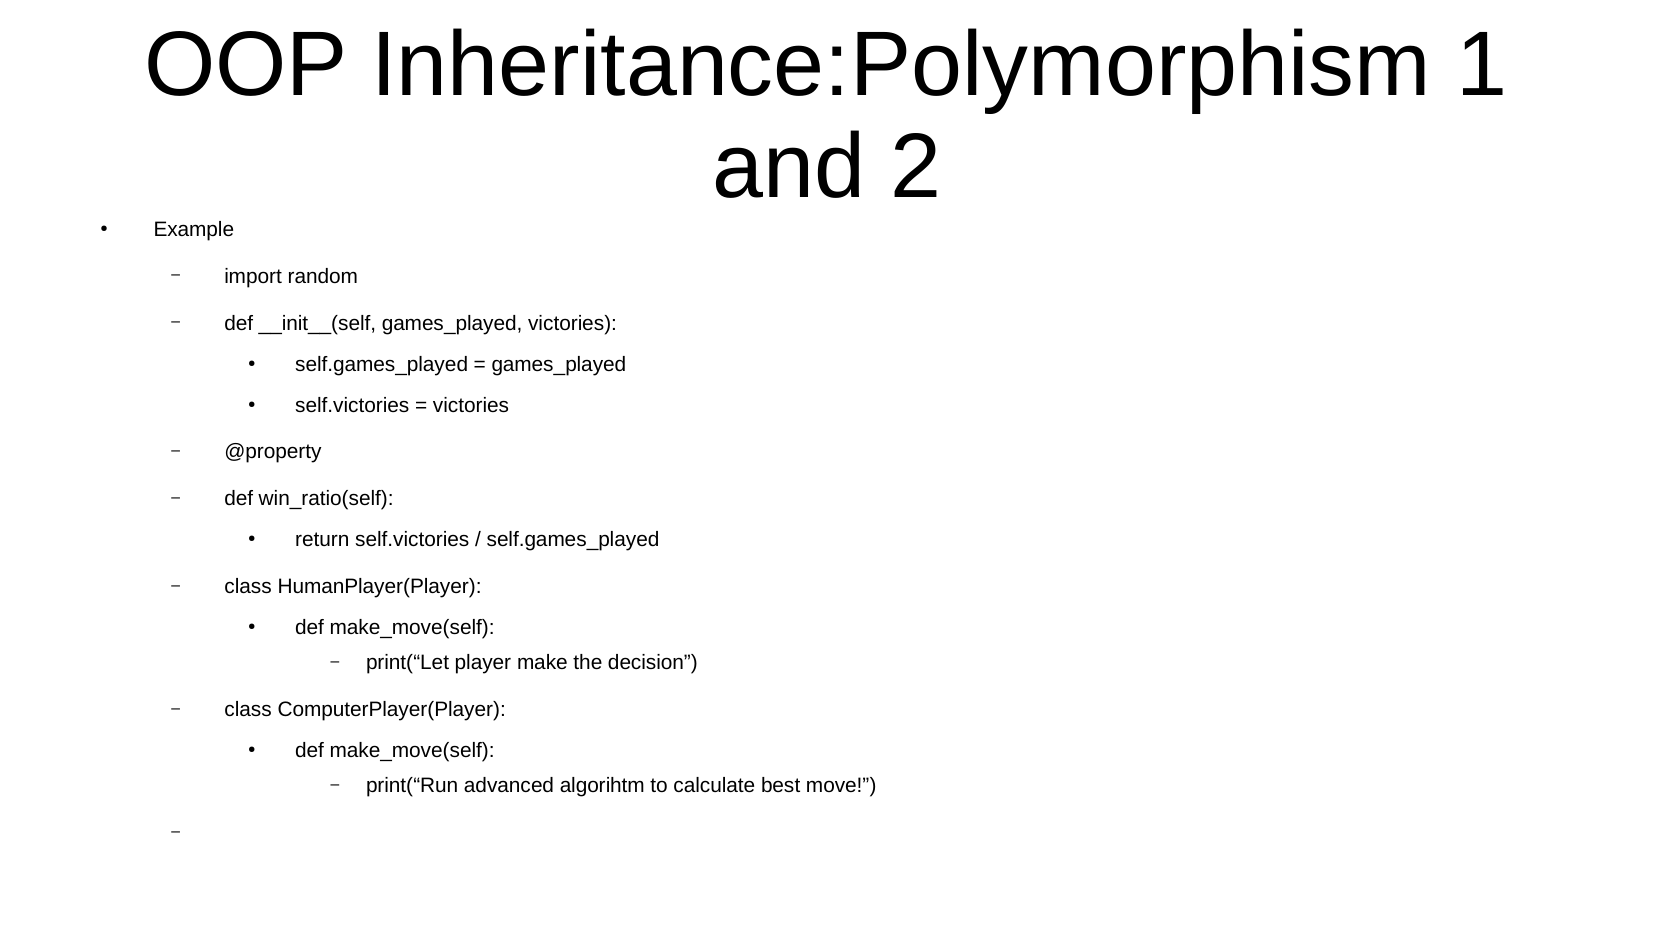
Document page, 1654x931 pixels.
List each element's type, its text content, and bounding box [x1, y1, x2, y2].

title OOP Inheritance:Polymorphism 1 and 2 [82, 12, 1571, 217]
list Example import random def __init__(self, games_played, victories): self.games_played = games_played self.victories = victories @property def win_ratio(self): return self.victories / self.games_played class HumanPlayer(Player): def make_move(self): print(“Let player make the decision”) class ComputerPlayer(Player): def make_move(self): print(“Run advanced algorihtm to calculate best move!”) [82, 217, 1621, 916]
